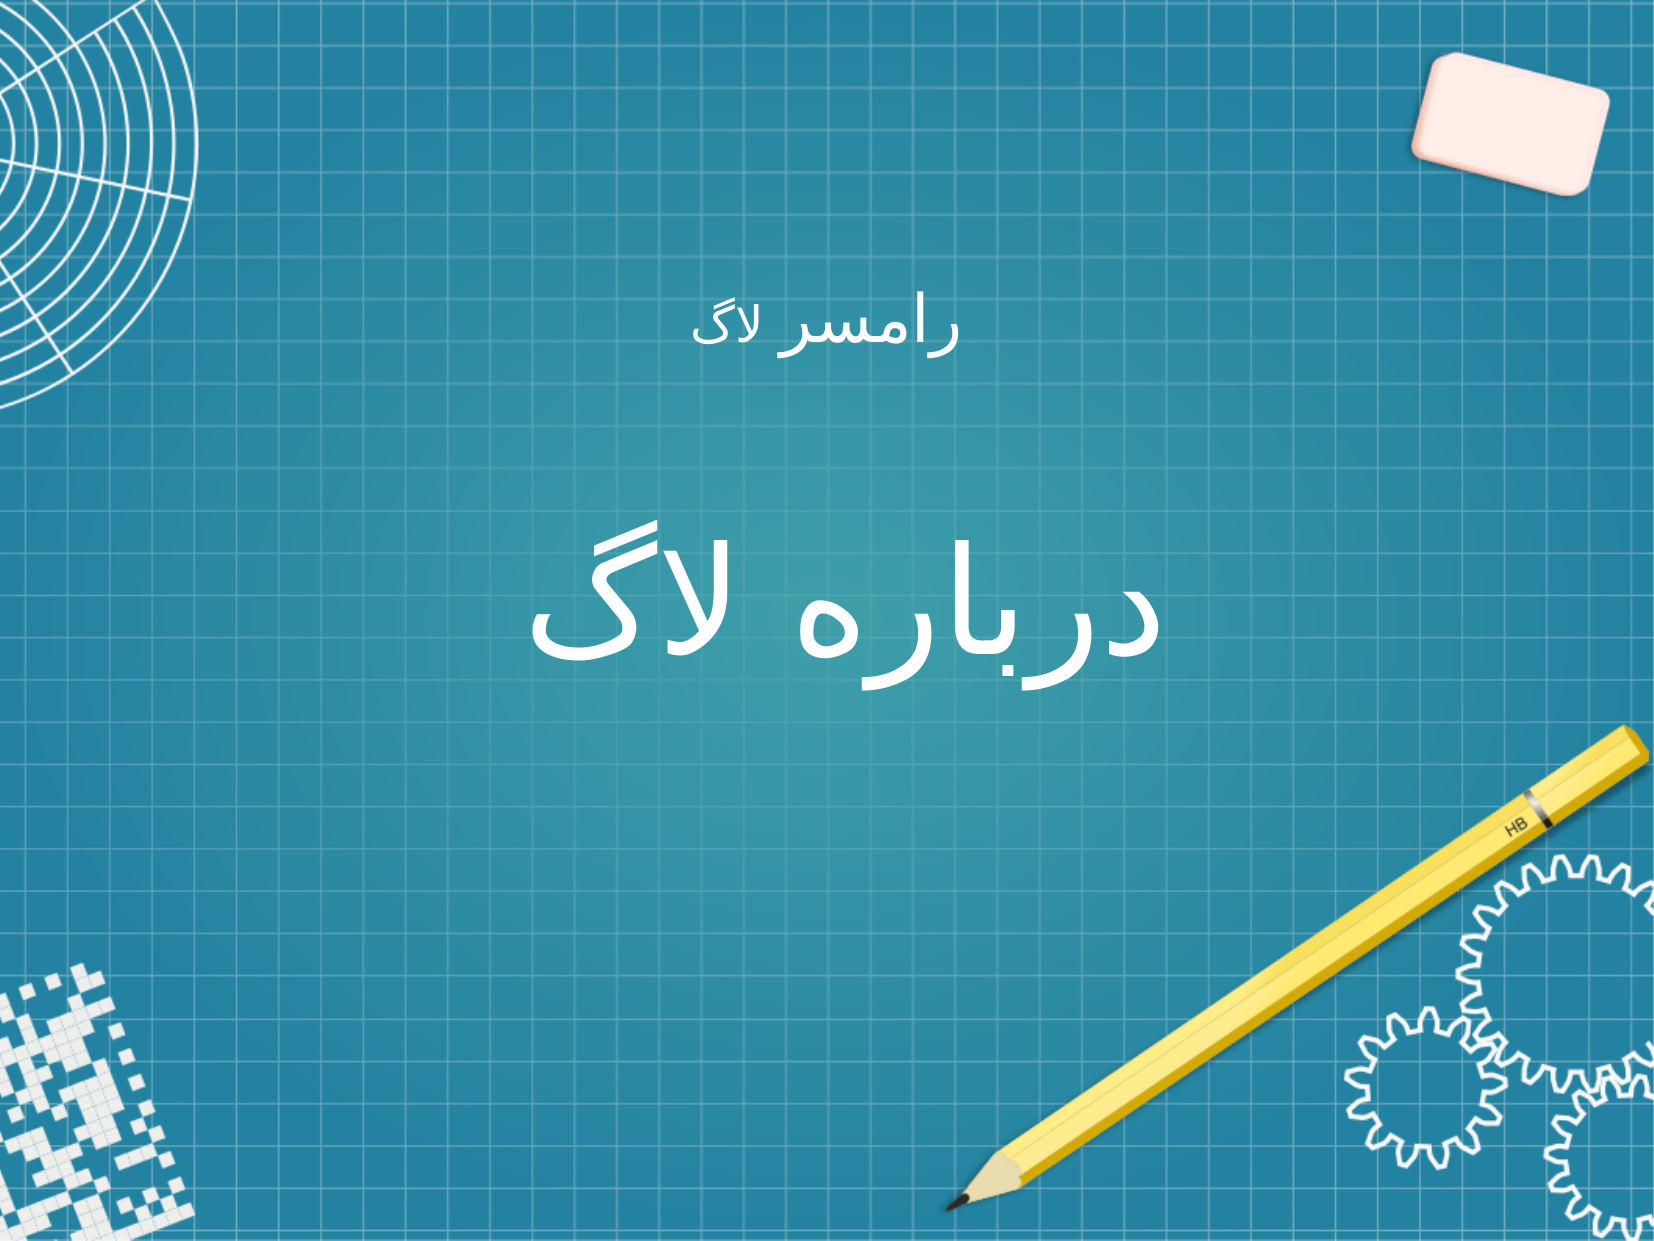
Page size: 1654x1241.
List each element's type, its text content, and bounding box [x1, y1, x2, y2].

subtitle درباره لاگ [101, 405, 1591, 801]
title رامسر لاگ [82, 177, 1571, 461]
picture [0, 0, 1654, 1241]
